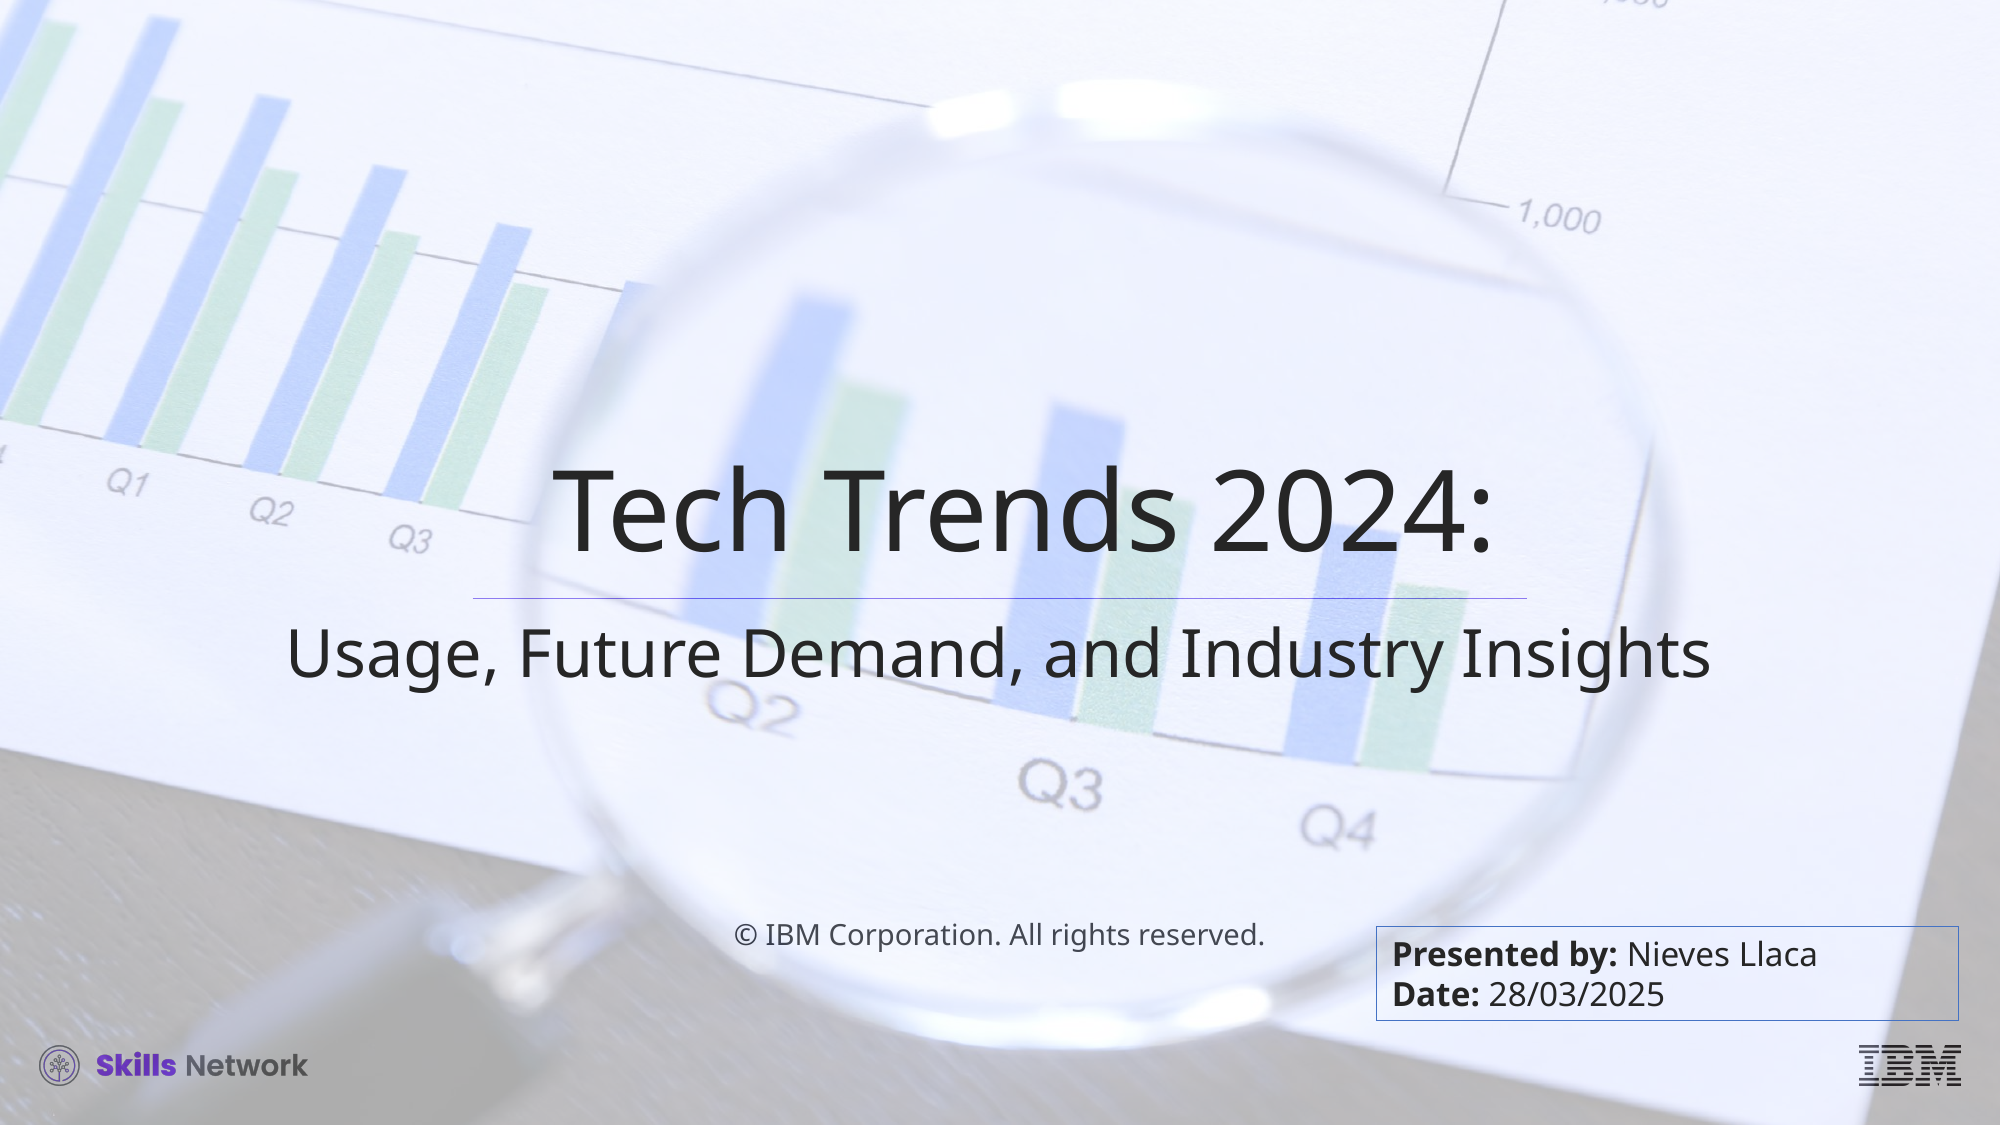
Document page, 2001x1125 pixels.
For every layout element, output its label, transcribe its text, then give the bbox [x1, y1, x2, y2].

subtitle Usage, Future Demand, and Industry Insights [250, 612, 1750, 884]
title Tech Trends 2024: [360, 407, 1719, 584]
picture [0, 0, 2000, 1125]
text_box Presented by: Nieves Llaca Date: 28/03/2025 [1376, 926, 1959, 1021]
